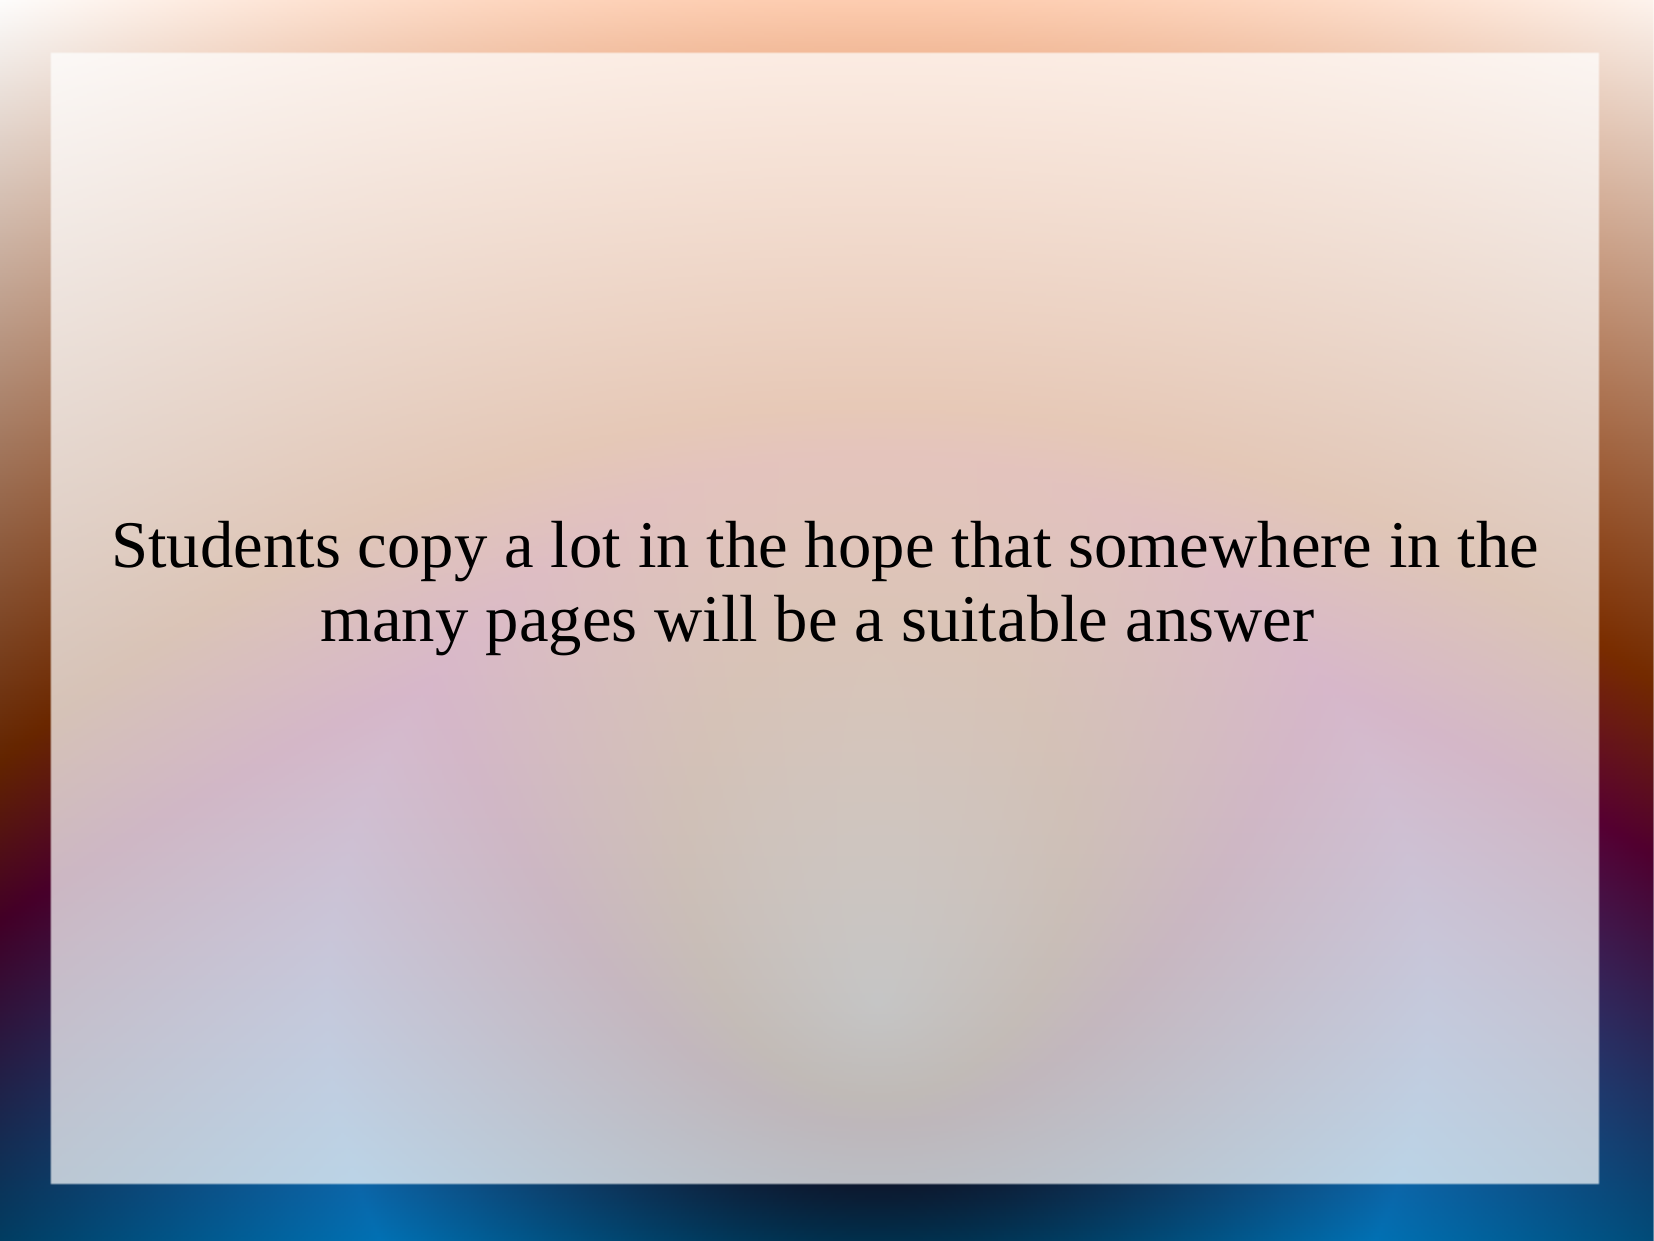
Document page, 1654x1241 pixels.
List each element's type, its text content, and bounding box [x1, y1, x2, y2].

subtitle Students copy a lot in the hope that somewhere in the many pages will be a suitable answer [82, 55, 1571, 1109]
picture [0, 0, 1654, 1241]
